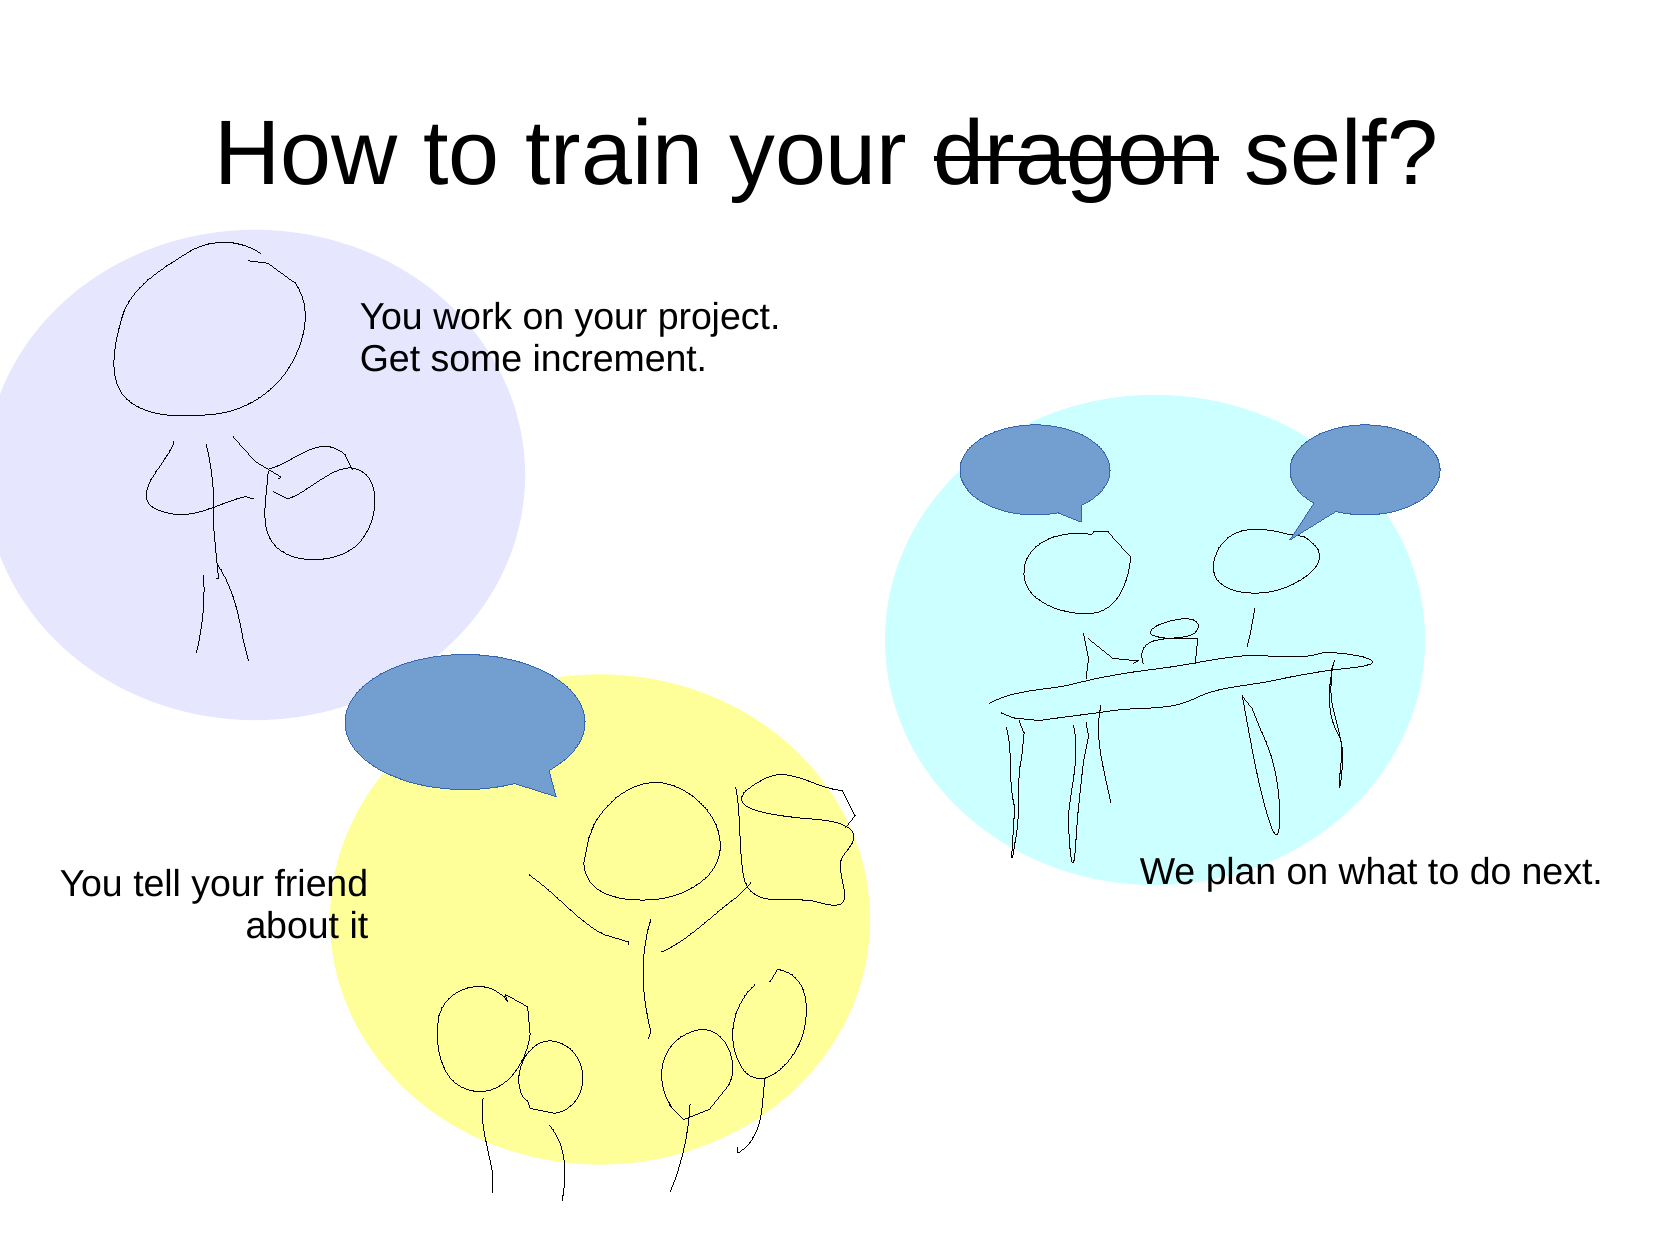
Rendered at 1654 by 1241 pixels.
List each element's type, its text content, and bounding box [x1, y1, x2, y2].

text_box [885, 394, 1441, 884]
title How to train your dragon self? [82, 49, 1571, 257]
text_box [0, 257, 871, 1165]
text_box We plan on what to do next. [1125, 843, 1618, 901]
text_box You tell your friend about it [45, 855, 384, 954]
text_box You work on your project. Get some increment. [345, 288, 796, 387]
